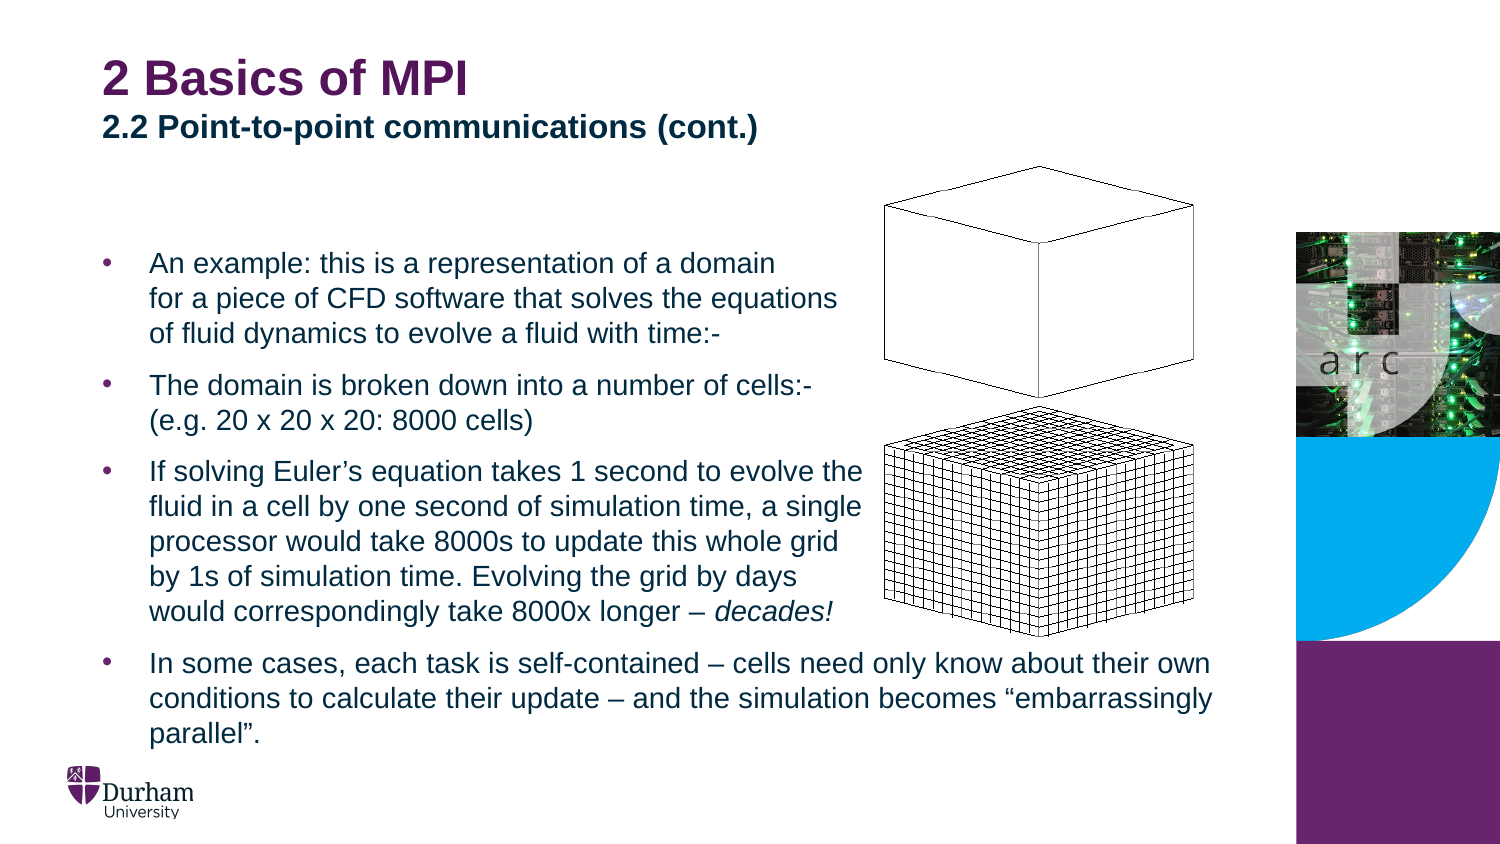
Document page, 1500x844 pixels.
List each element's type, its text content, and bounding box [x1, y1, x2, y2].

text_box [1296, 640, 1500, 844]
picture [1296, 232, 1500, 436]
picture [67, 766, 193, 819]
title 2 Basics of MPI 2.2 Point-to-point communications (cont.) [101, 45, 1399, 187]
picture [1332, 467, 1500, 640]
list An example: this is a representation of a domain for a piece of CFD software that solves the equations of fluid dynamics to evolve a fluid with time:- The domain is broken down into a number of cells:- (e.g. 20 x 20 x 20: 8000 cells) If solving Euler’s equation takes 1 second to evolve the fluid in a cell by one second of simulation time, a single processor would take 8000s to update this whole grid by 1s of simulation time. Evolving the grid by days would correspondingly take 8000x longer – decades! In some cases, each task is self-contained – cells need only know about their own conditions to calculate their update – and the simulation becomes “embarrassingly parallel”. [101, 192, 1258, 531]
picture [884, 405, 1194, 637]
picture [884, 165, 1194, 398]
